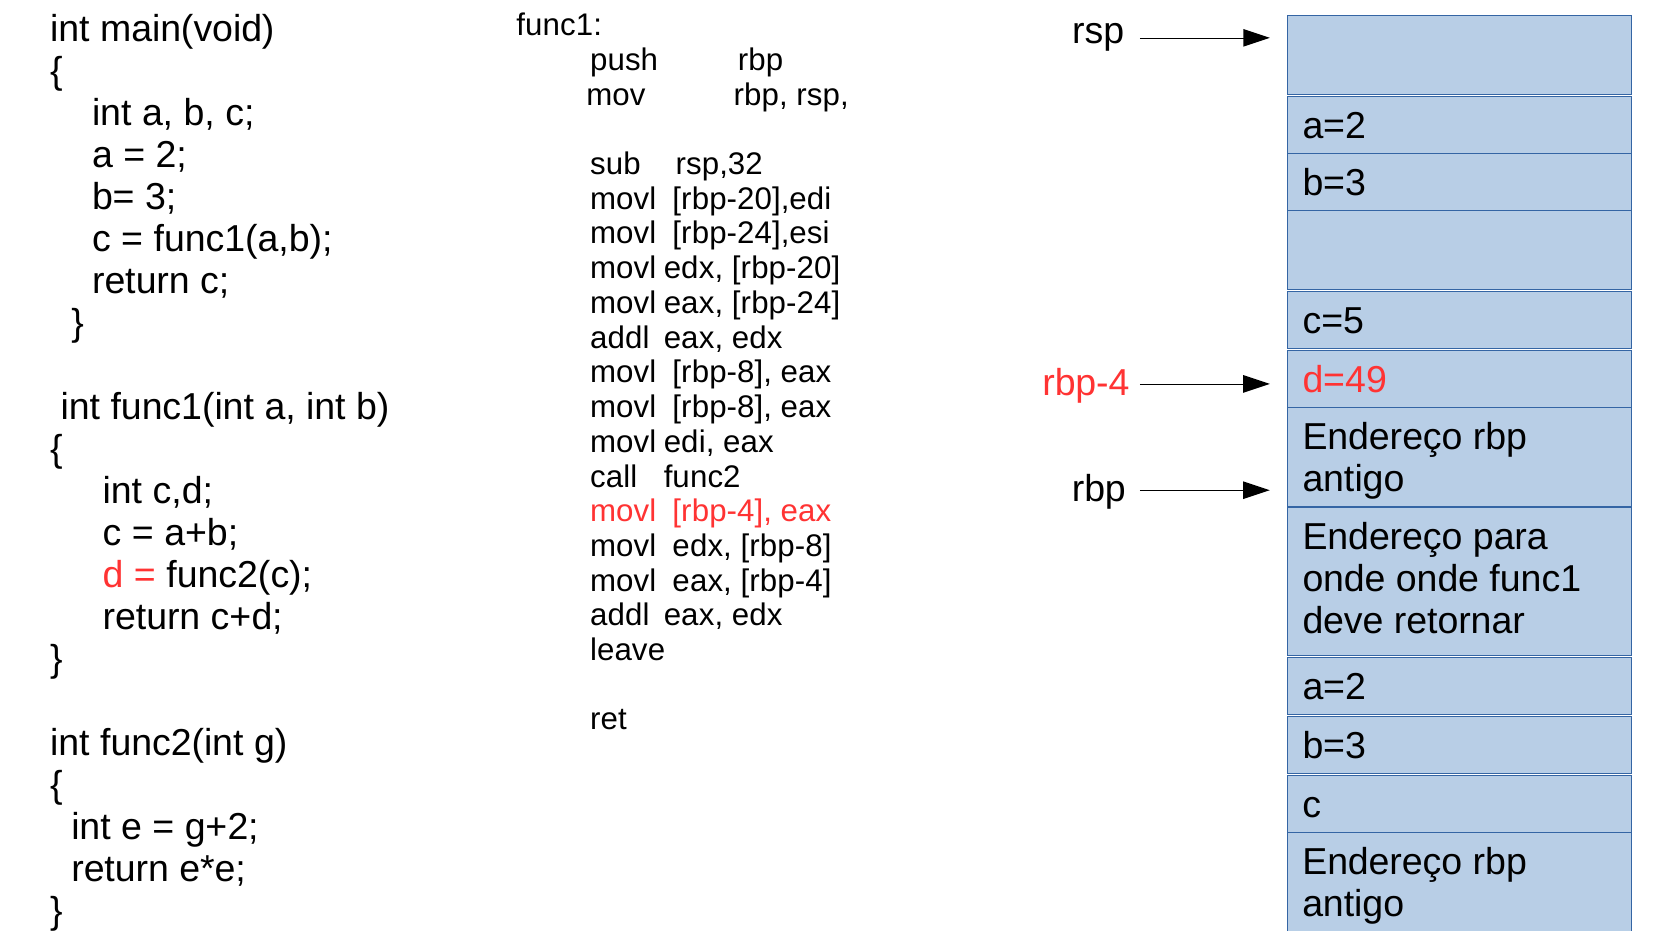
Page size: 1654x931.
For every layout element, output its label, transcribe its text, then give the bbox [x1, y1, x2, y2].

text_box c=5 [1287, 291, 1632, 349]
text_box b=3 [1287, 716, 1632, 774]
text_box func1: push rbp mov rbp, rsp, sub rsp,32 movl [rbp-20],edi movl [rbp-24],esi movl edx, [rbp-20] movl eax, [rbp-24] addl eax, edx movl [rbp-8], eax movl [rbp-8], eax movl edi, eax call func2 movl [rbp-4], eax movl edx, [rbp-8] movl eax, [rbp-4] addl eax, edx leave ret [501, 0, 1010, 925]
text_box Endereço rbp antigo [1287, 408, 1632, 507]
text_box a=2 [1287, 96, 1632, 154]
text_box b=3 [1287, 154, 1632, 211]
text_box a=2 [1287, 657, 1632, 715]
text_box [1287, 15, 1632, 95]
text_box d=49 [1287, 350, 1632, 408]
text_box c [1287, 775, 1632, 833]
text_box int main(void) { int a, b, c; a = 2; b= 3; c = func1(a,b); return c; } int func1(int a, int b) { int c,d; c = a+b; d = func2(c); return c+d; } int func2(int g) { int e = g+2; return e*e; } [35, 0, 449, 931]
text_box [1287, 211, 1632, 290]
text_box rbp [1057, 459, 1141, 517]
text_box rbp-4 [1027, 353, 1145, 411]
text_box rsp [1057, 2, 1139, 60]
text_box Endereço rbp antigo [1287, 833, 1632, 931]
text_box Endereço para onde onde func1 deve retornar [1287, 507, 1632, 656]
